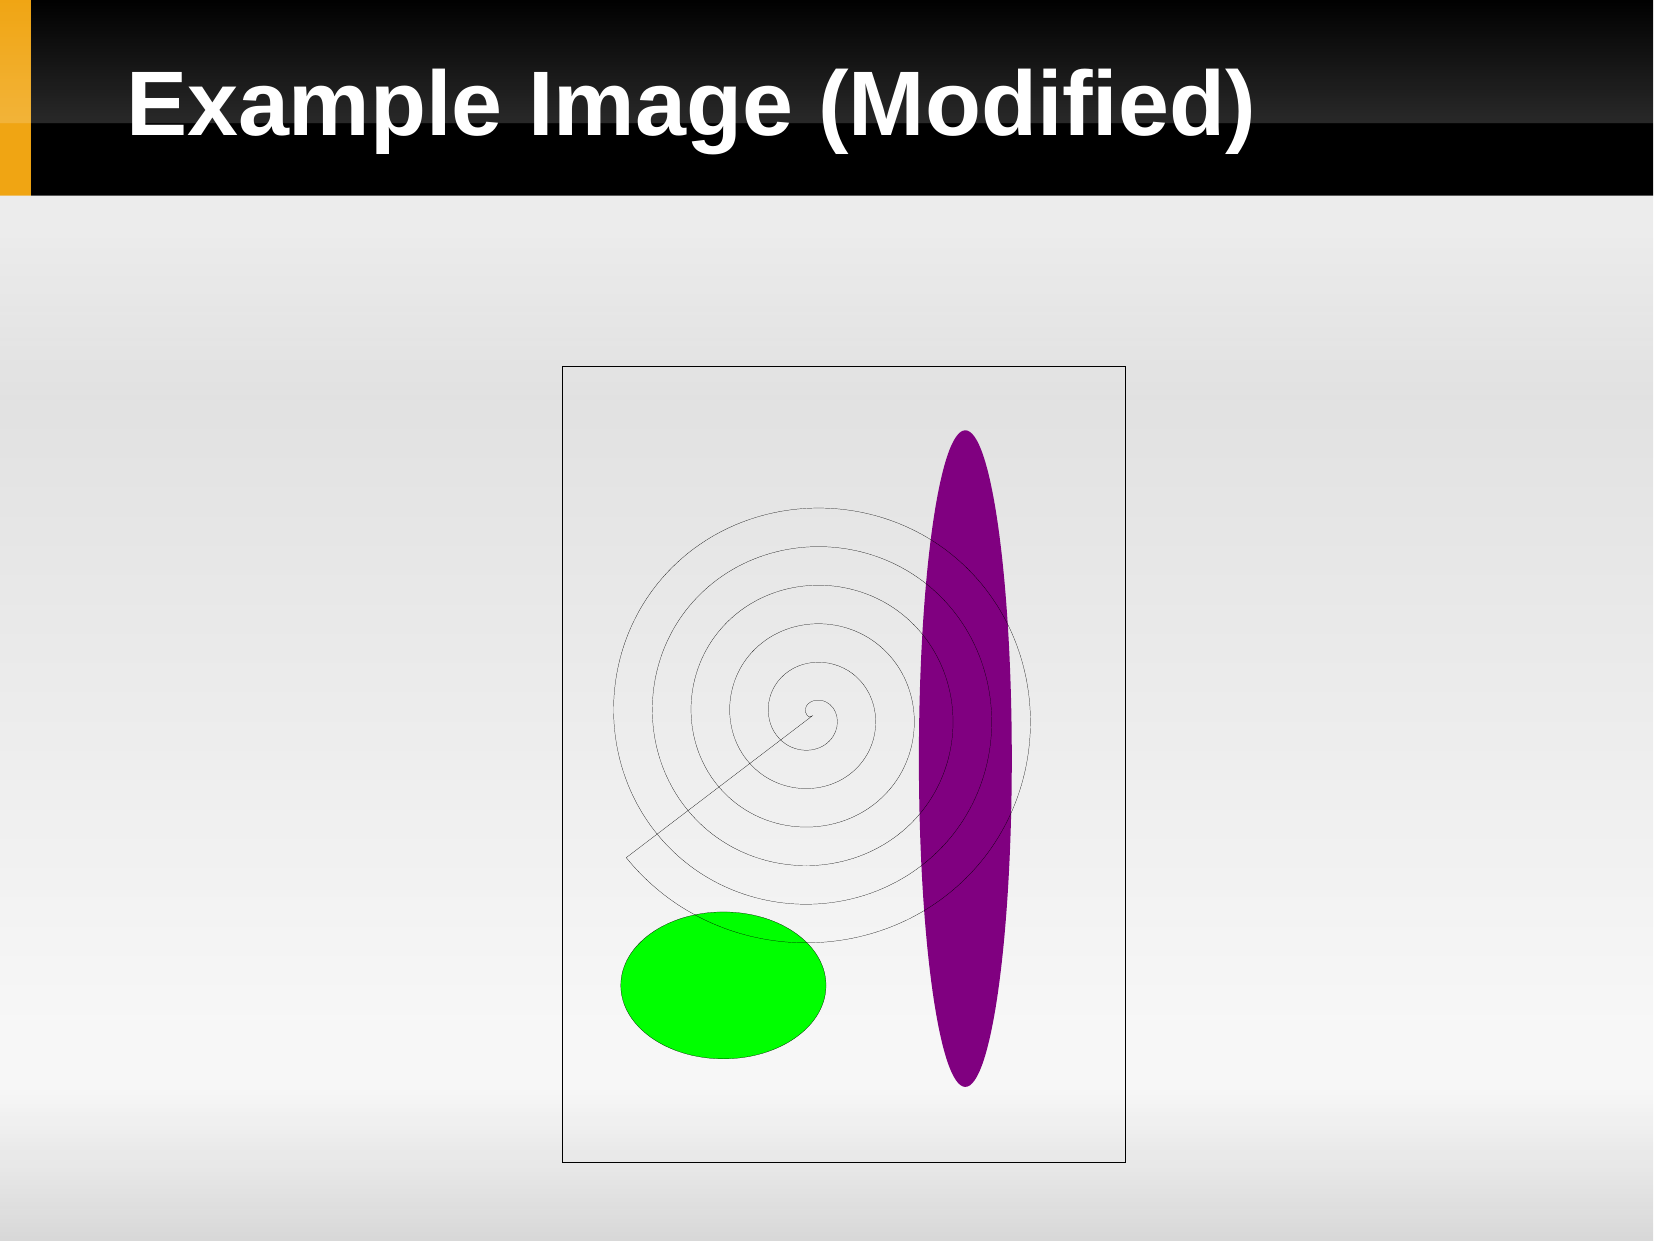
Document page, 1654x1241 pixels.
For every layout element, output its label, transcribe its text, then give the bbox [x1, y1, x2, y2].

title Example Image (Modified) [125, 0, 1538, 208]
picture [0, 0, 1654, 1241]
